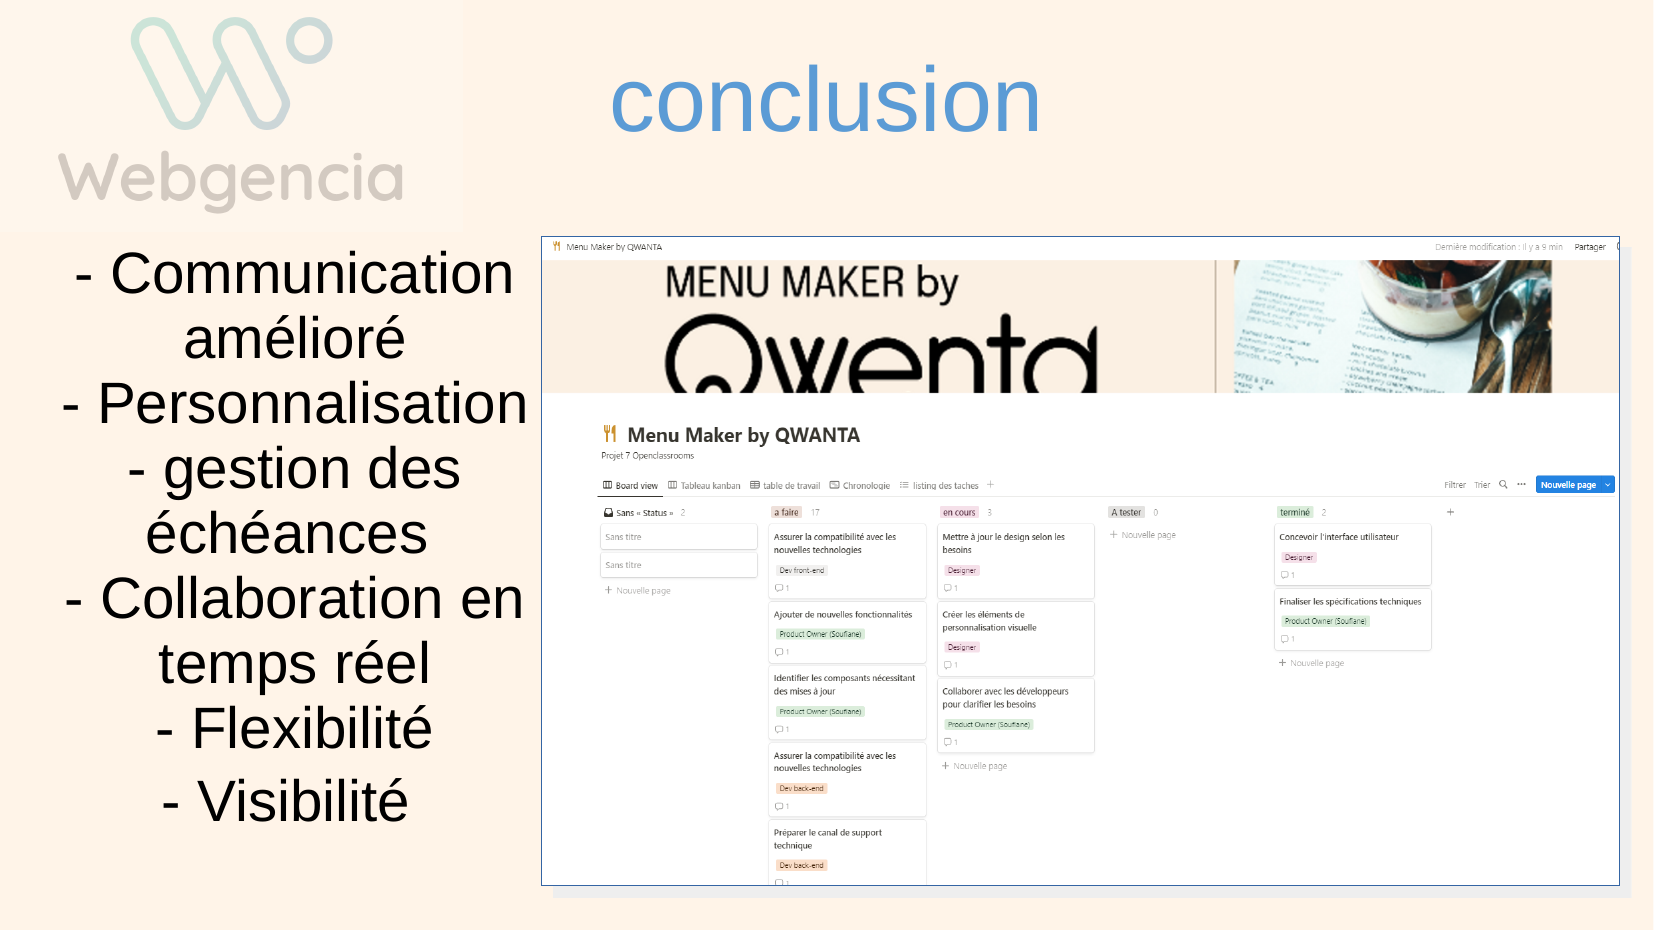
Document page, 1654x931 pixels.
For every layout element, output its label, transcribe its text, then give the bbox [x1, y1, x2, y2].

subtitle - Communication amélioré - Personnalisation - gestion des échéances - Collaboration en temps réel - Flexibilité - Visibilité [0, 221, 591, 931]
picture [0, 0, 463, 232]
title conclusion [463, 21, 1571, 178]
picture [541, 236, 1620, 886]
